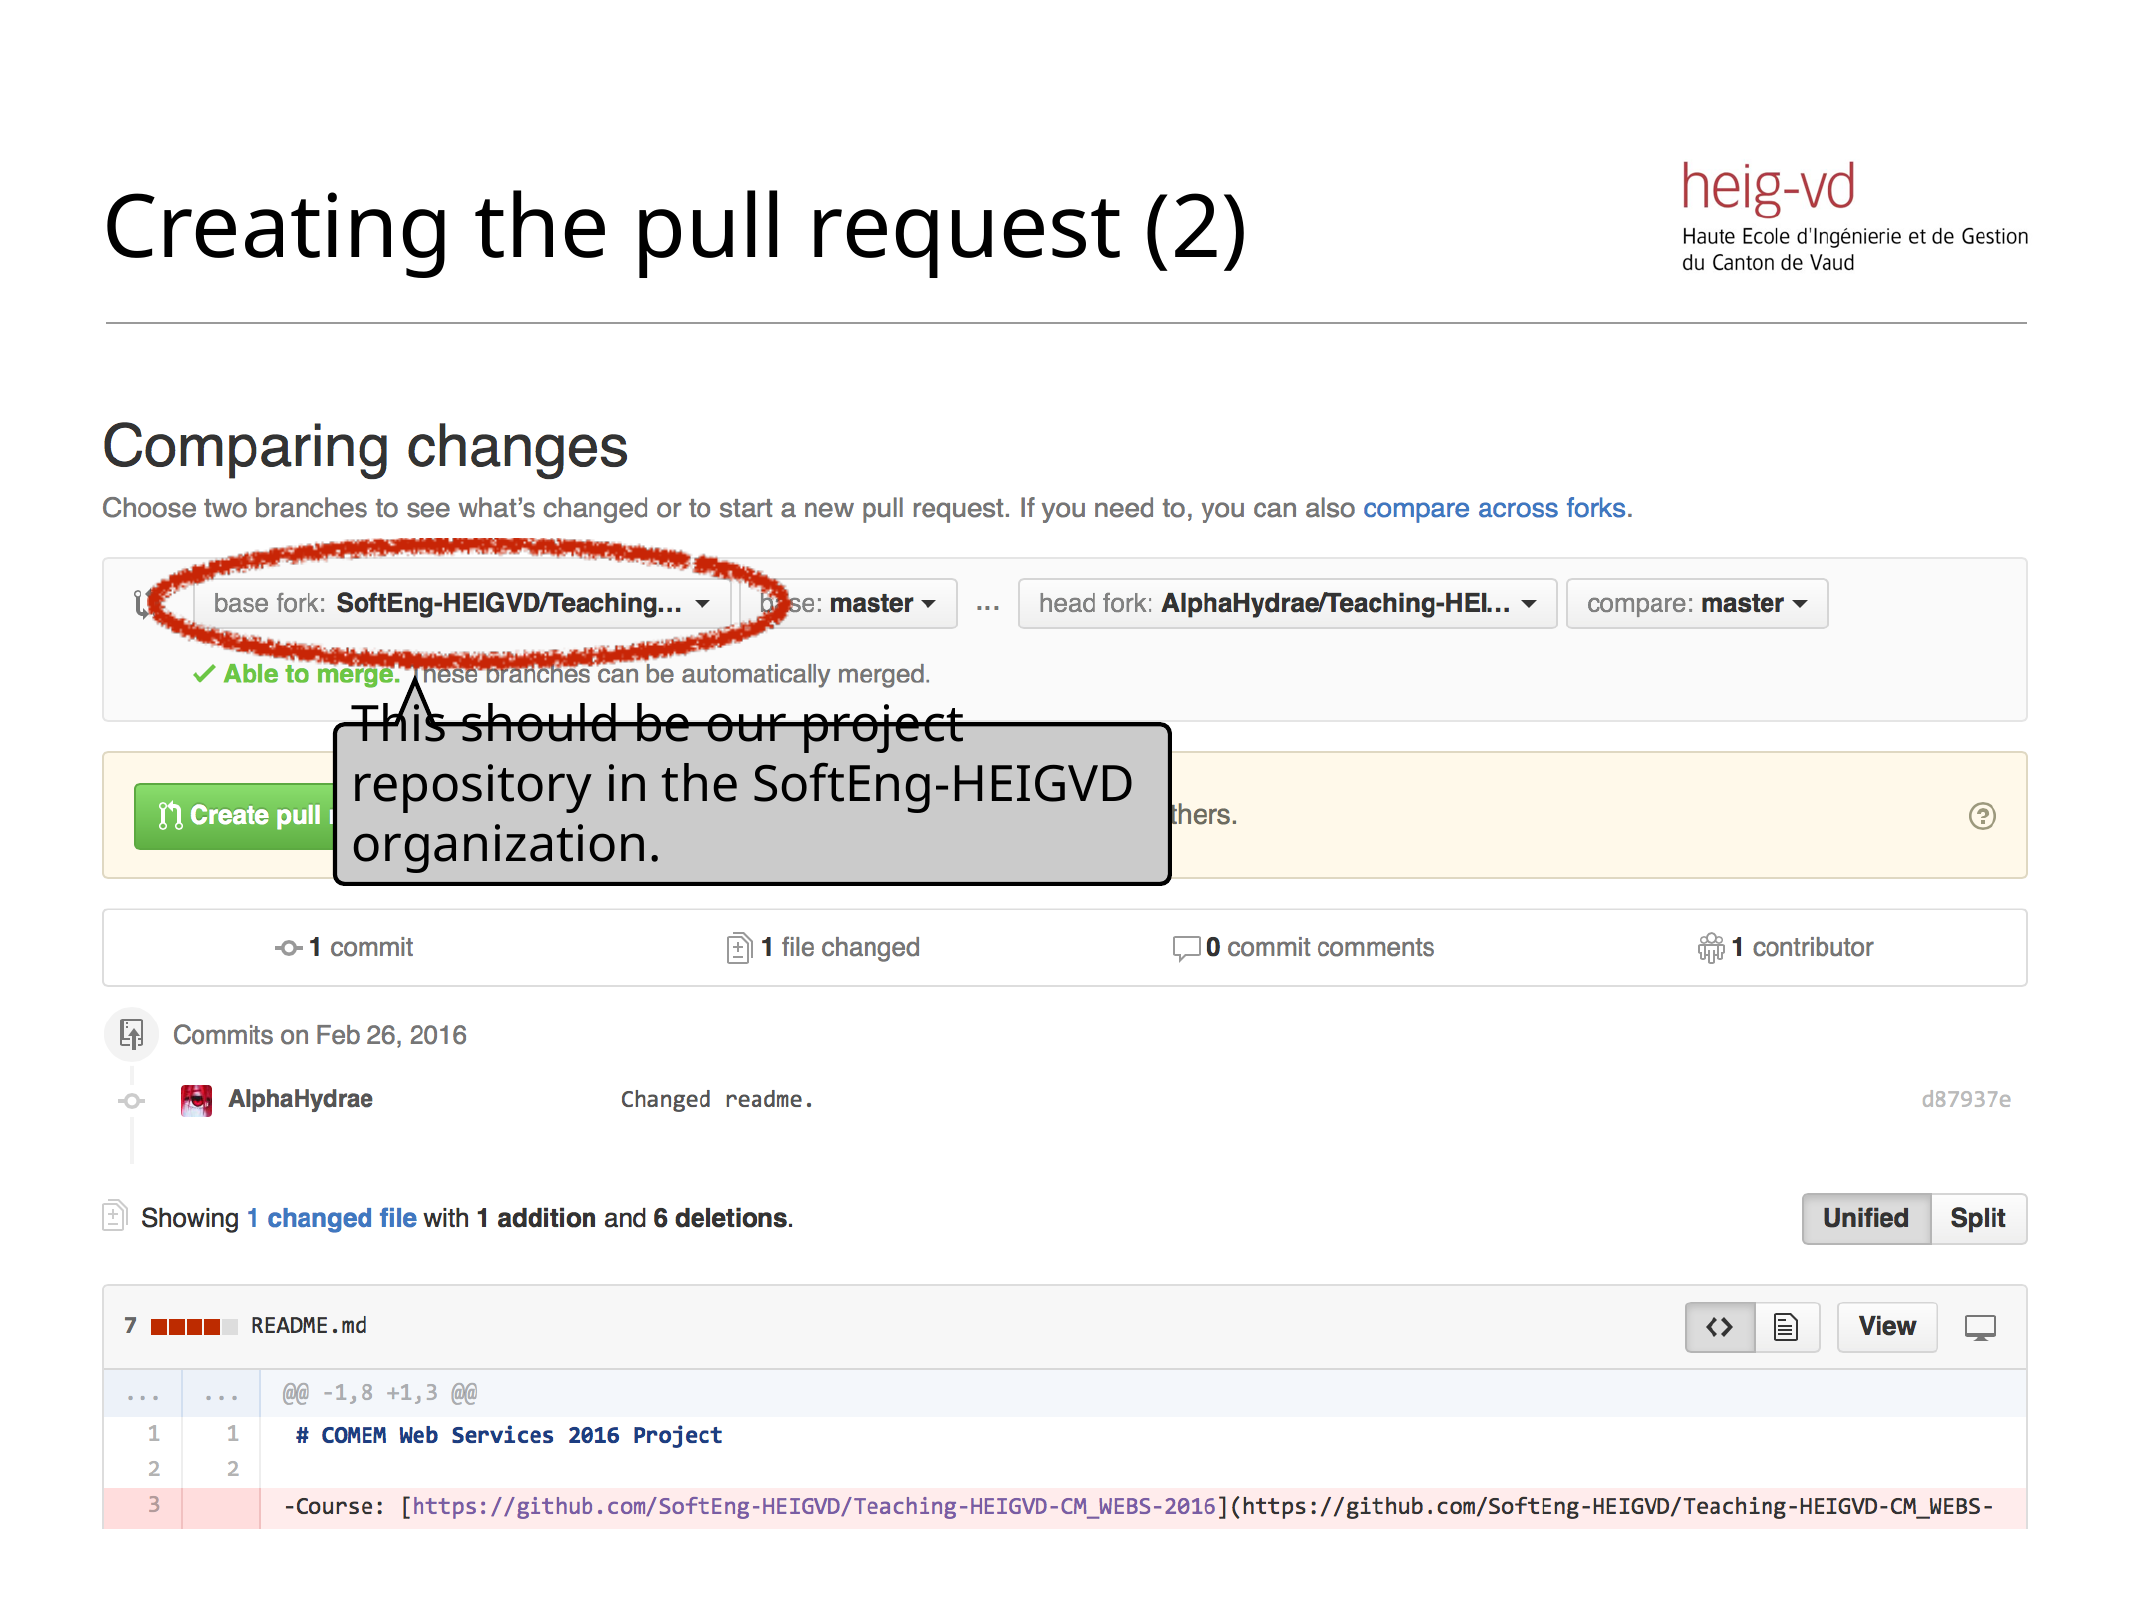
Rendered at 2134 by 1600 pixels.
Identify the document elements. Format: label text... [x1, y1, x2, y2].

text_box This should be our project repository in the SoftEng-HEIGVD organization. [334, 679, 1170, 884]
title Creating the pull request (2) [93, 54, 2040, 284]
picture [84, 401, 2049, 1529]
